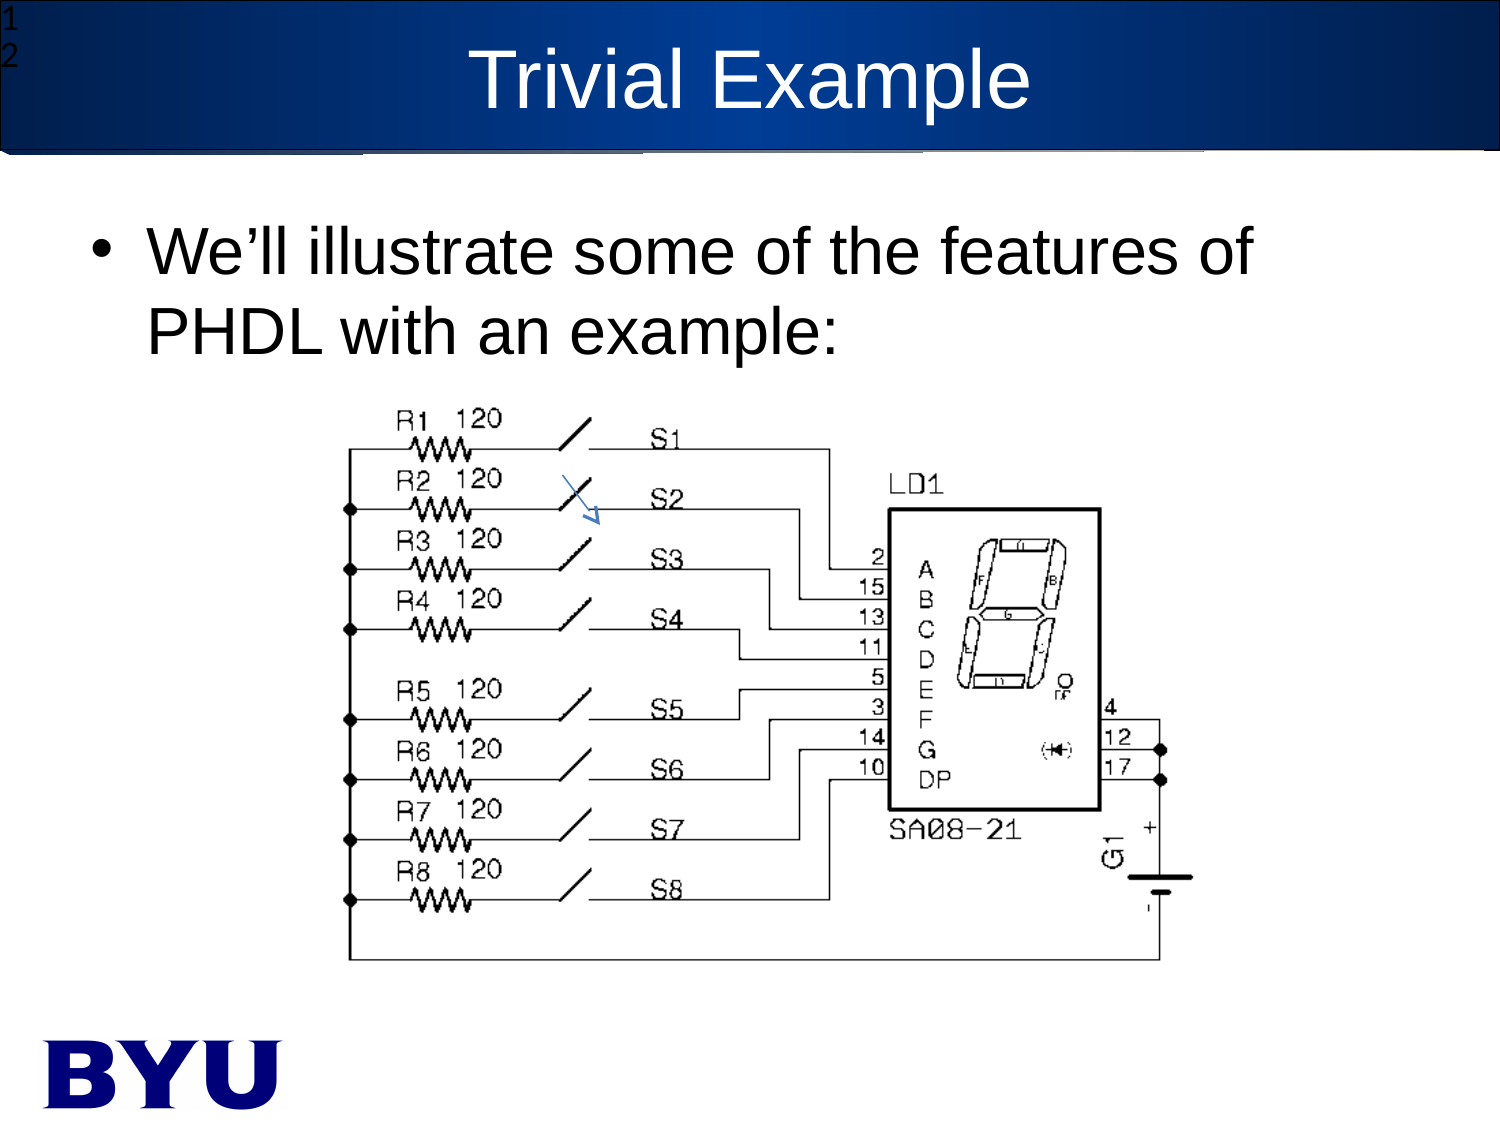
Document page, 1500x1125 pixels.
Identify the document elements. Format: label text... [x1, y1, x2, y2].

picture [37, 1039, 288, 1111]
title Trivial Example [75, 0, 1425, 150]
picture [323, 390, 1200, 988]
list We’ll illustrate some of the features of PHDL with an example: [75, 200, 1425, 1013]
